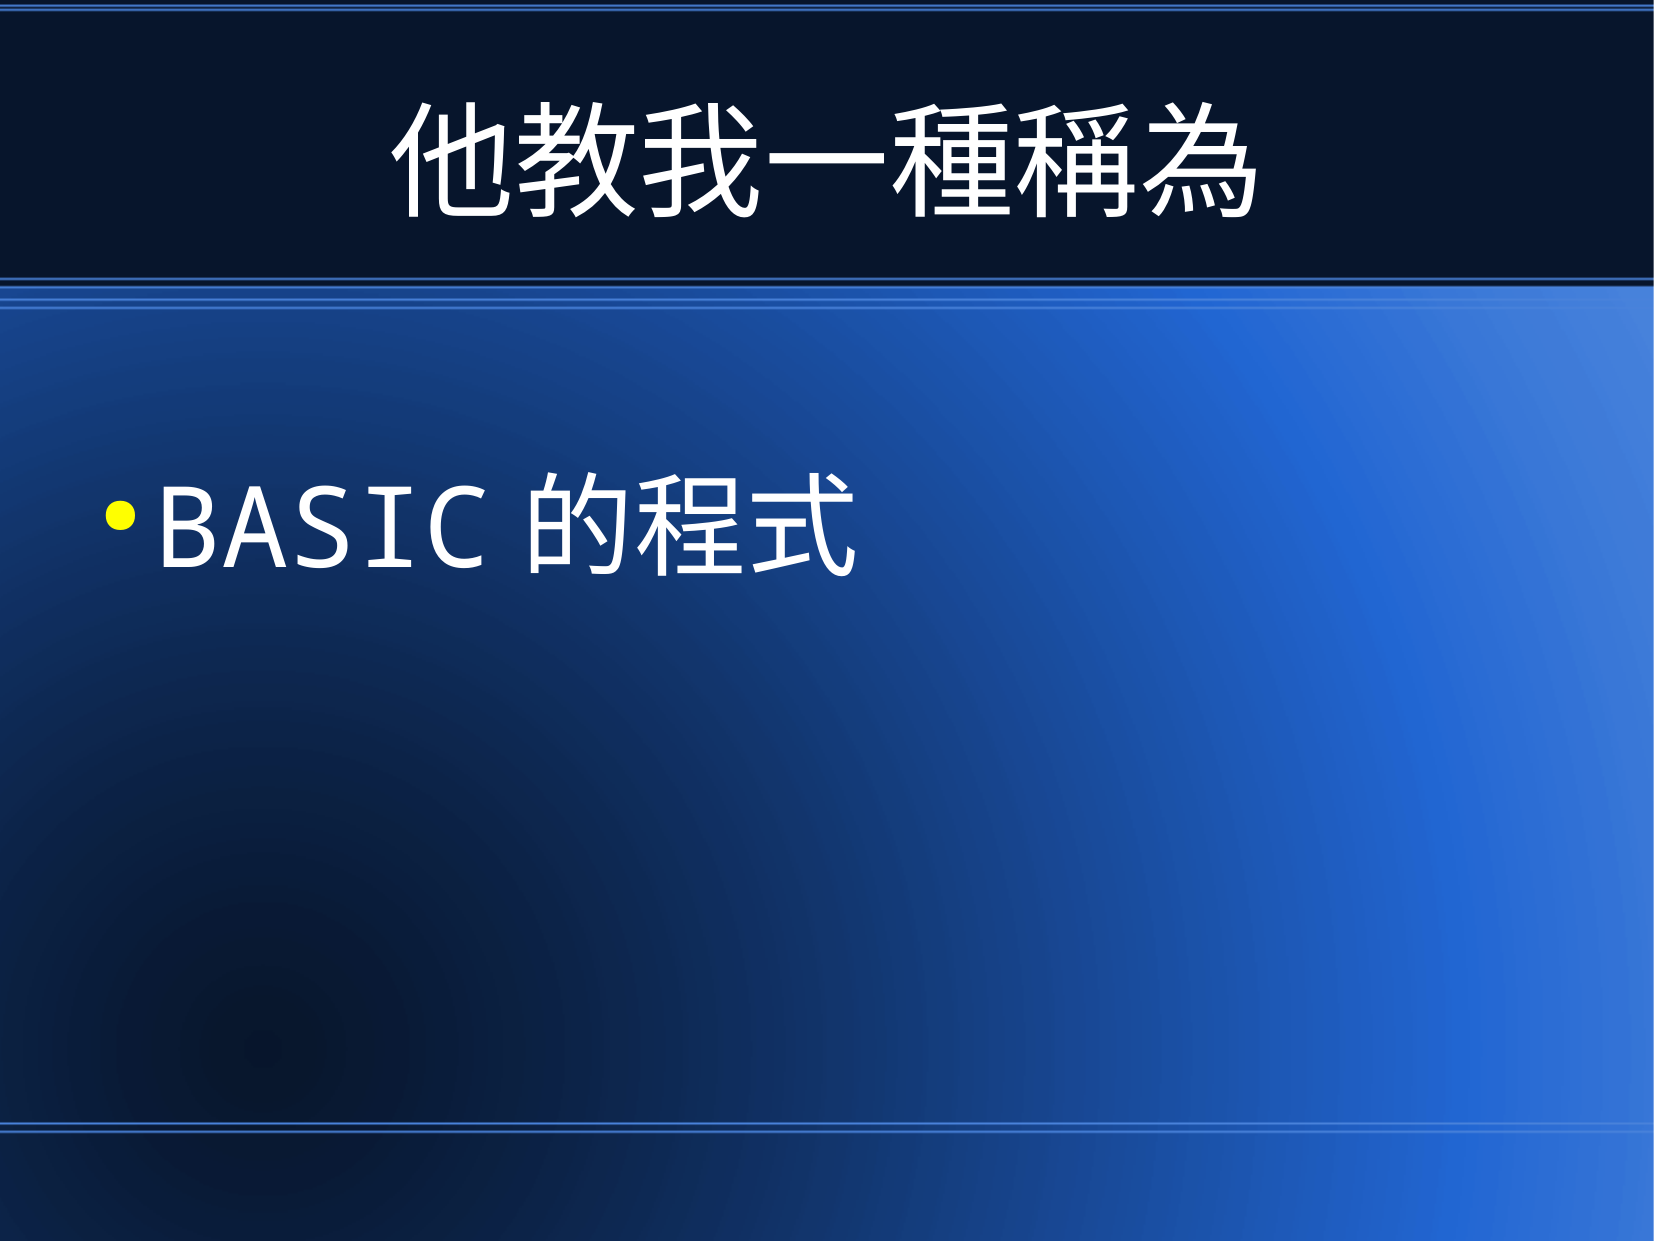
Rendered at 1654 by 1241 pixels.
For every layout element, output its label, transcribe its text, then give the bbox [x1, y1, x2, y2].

title 他教我一種稱為 [82, 49, 1571, 257]
picture [0, 0, 1654, 1241]
list BASIC的程式 [82, 355, 1571, 1241]
